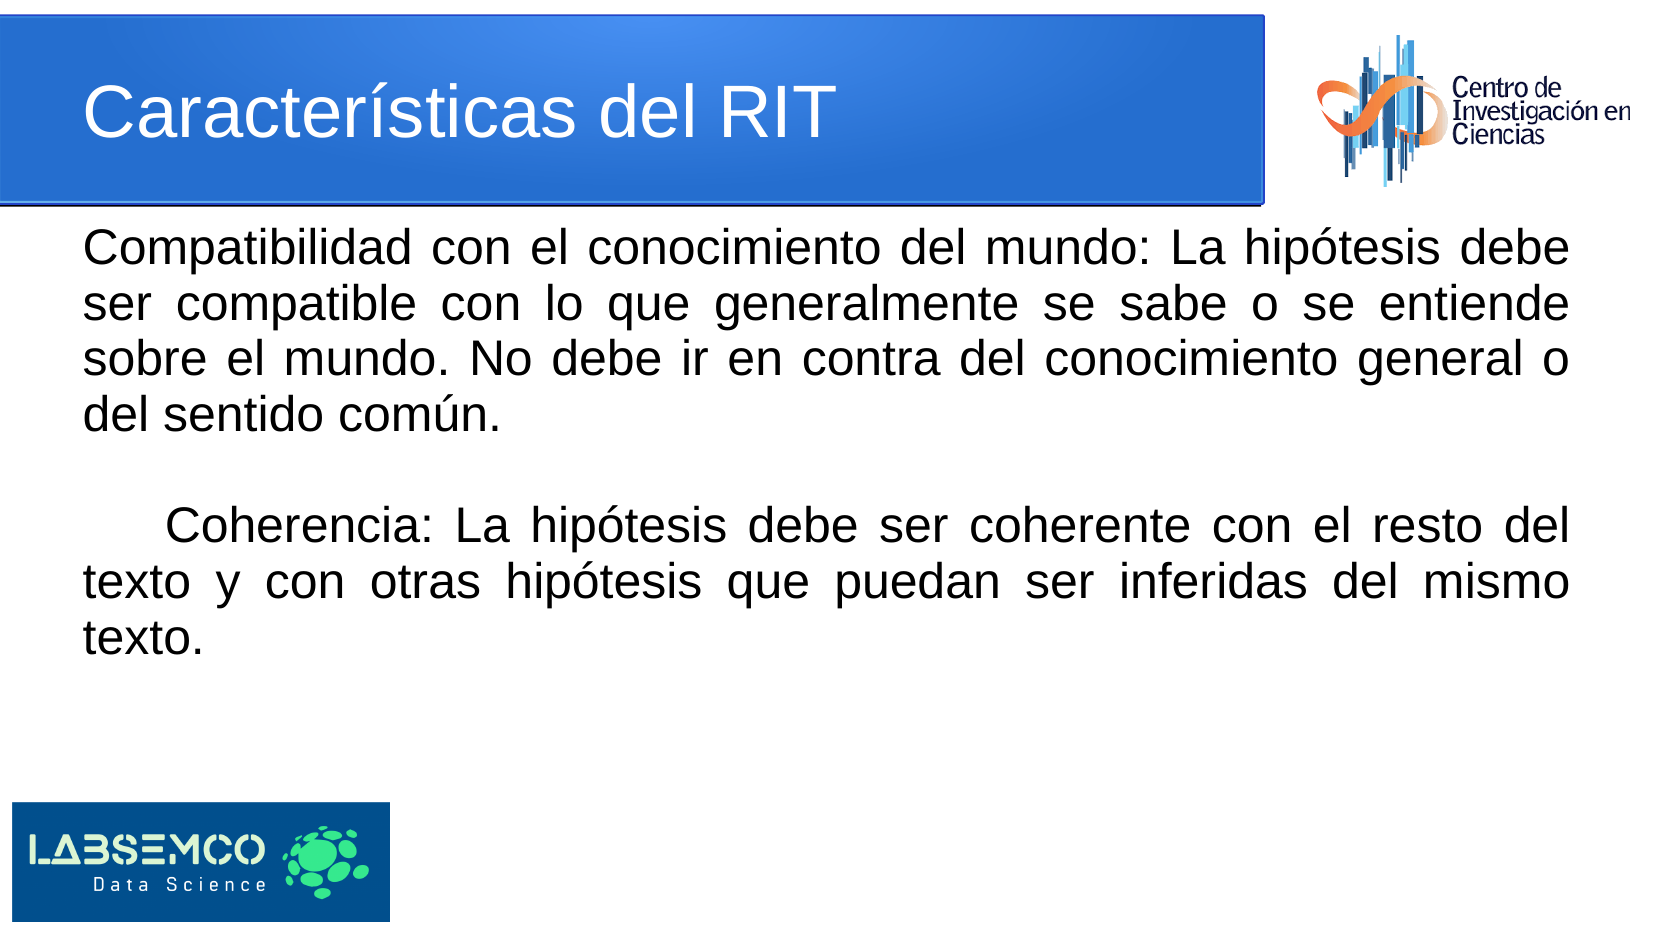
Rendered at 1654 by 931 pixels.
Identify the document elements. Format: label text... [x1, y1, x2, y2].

subtitle Compatibilidad con el conocimiento del mundo: La hipótesis debe ser compatible con lo que generalmente se sabe o se entiende sobre el mundo. No debe ir en contra del conocimiento general o del sentido común. Coherencia: La hipótesis debe ser coherente con el resto del texto y con otras hipótesis que puedan ser inferidas del mismo texto. [82, 218, 1571, 833]
picture [11, 801, 390, 922]
title Características del RIT [82, 35, 1235, 189]
picture [1317, 35, 1630, 187]
